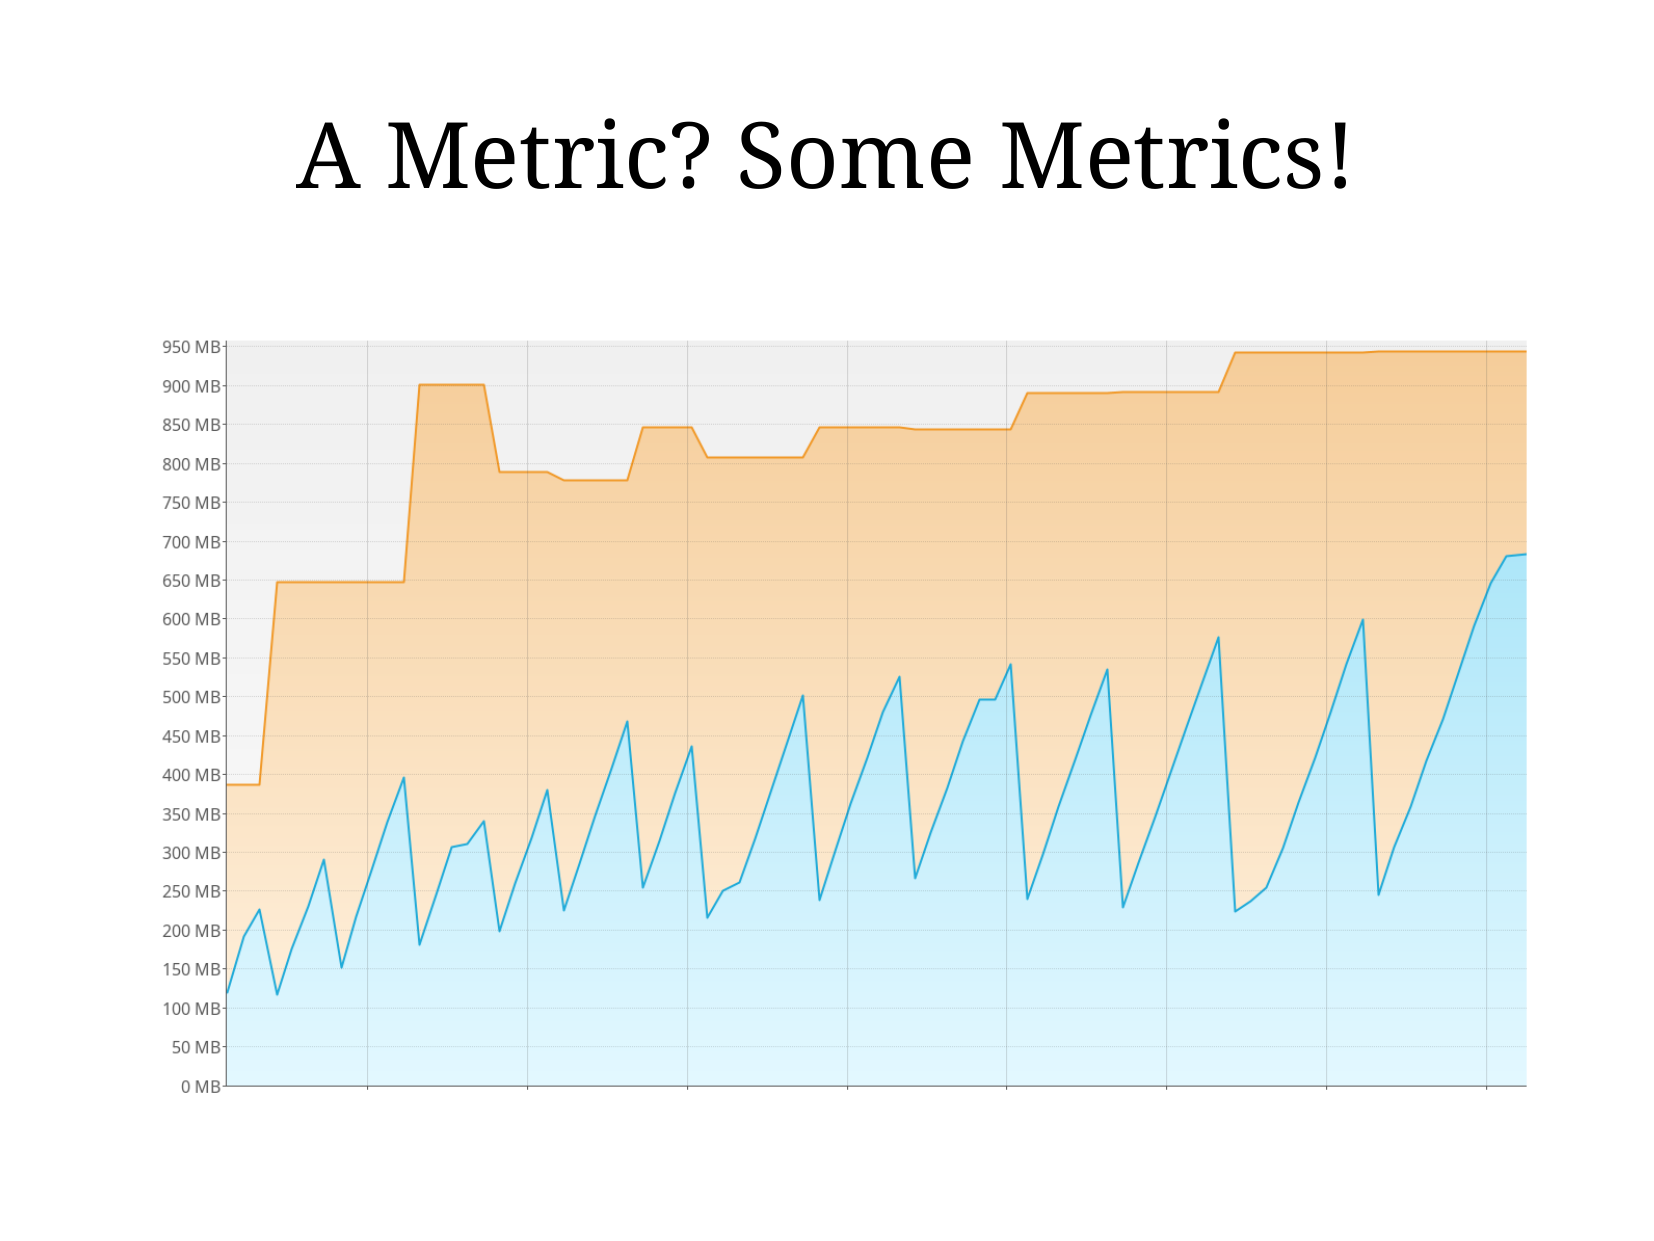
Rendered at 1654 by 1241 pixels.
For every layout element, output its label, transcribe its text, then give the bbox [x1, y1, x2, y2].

picture [153, 330, 1536, 1095]
title A Metric? Some Metrics! [82, 49, 1571, 257]
